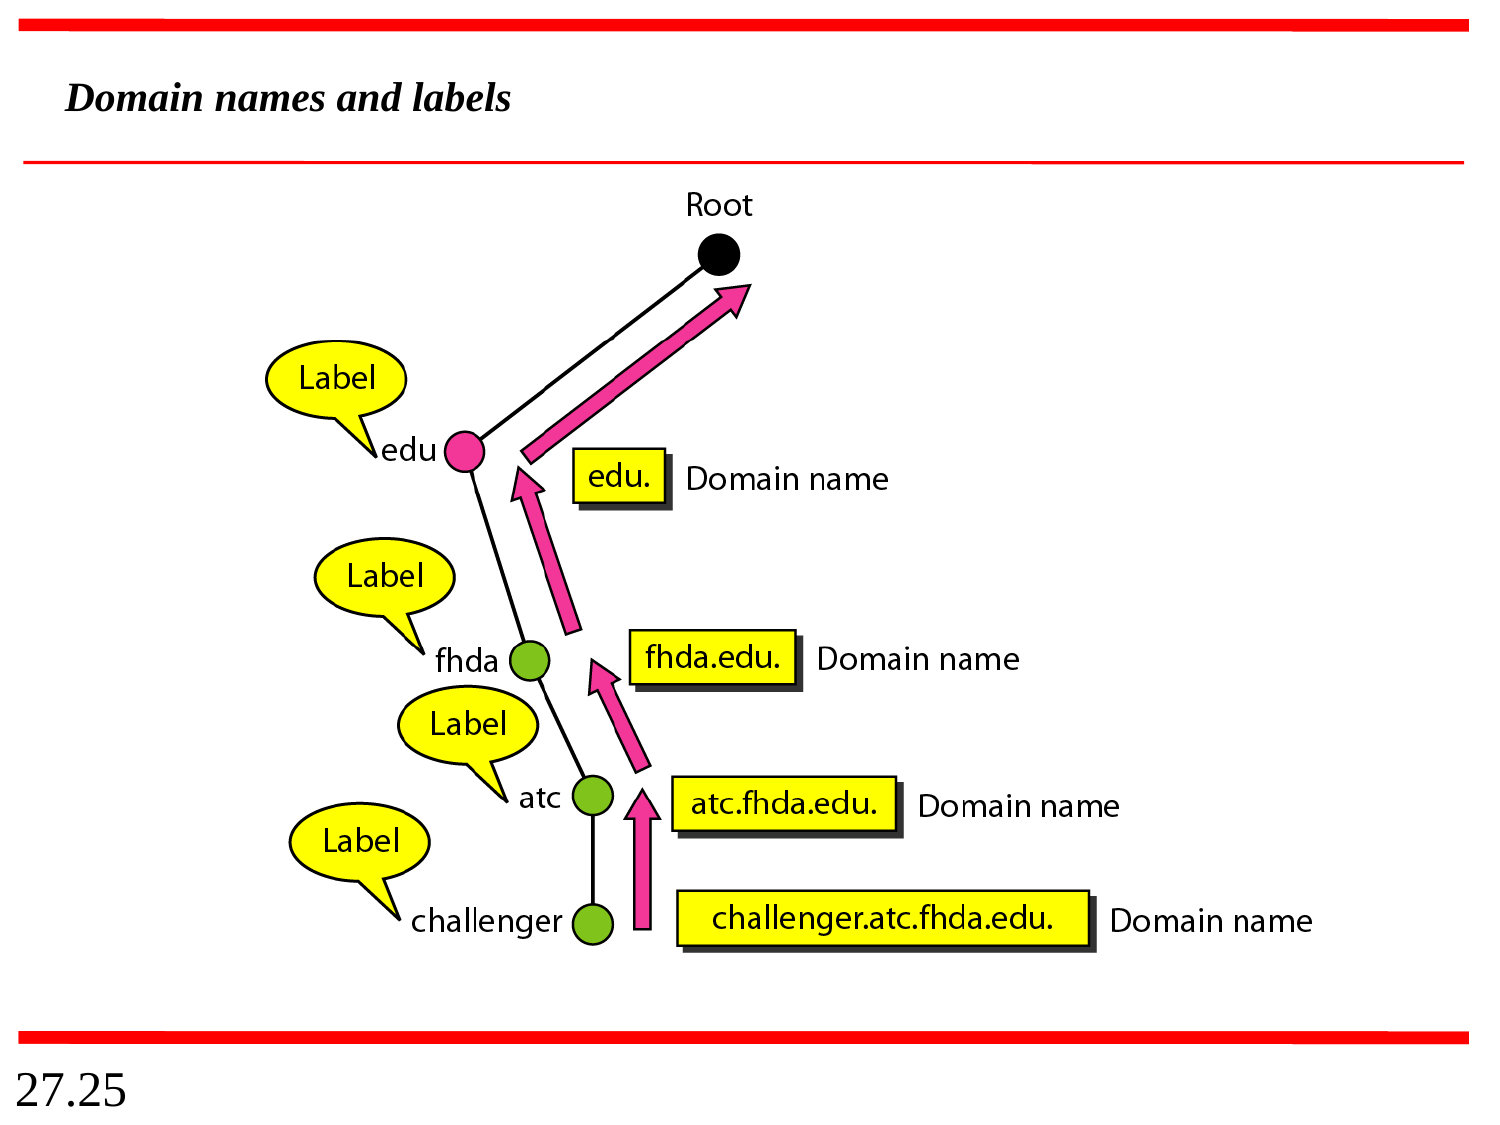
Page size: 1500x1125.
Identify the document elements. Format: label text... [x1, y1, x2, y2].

picture [265, 187, 1313, 953]
text_box Domain names and labels [49, 62, 528, 128]
